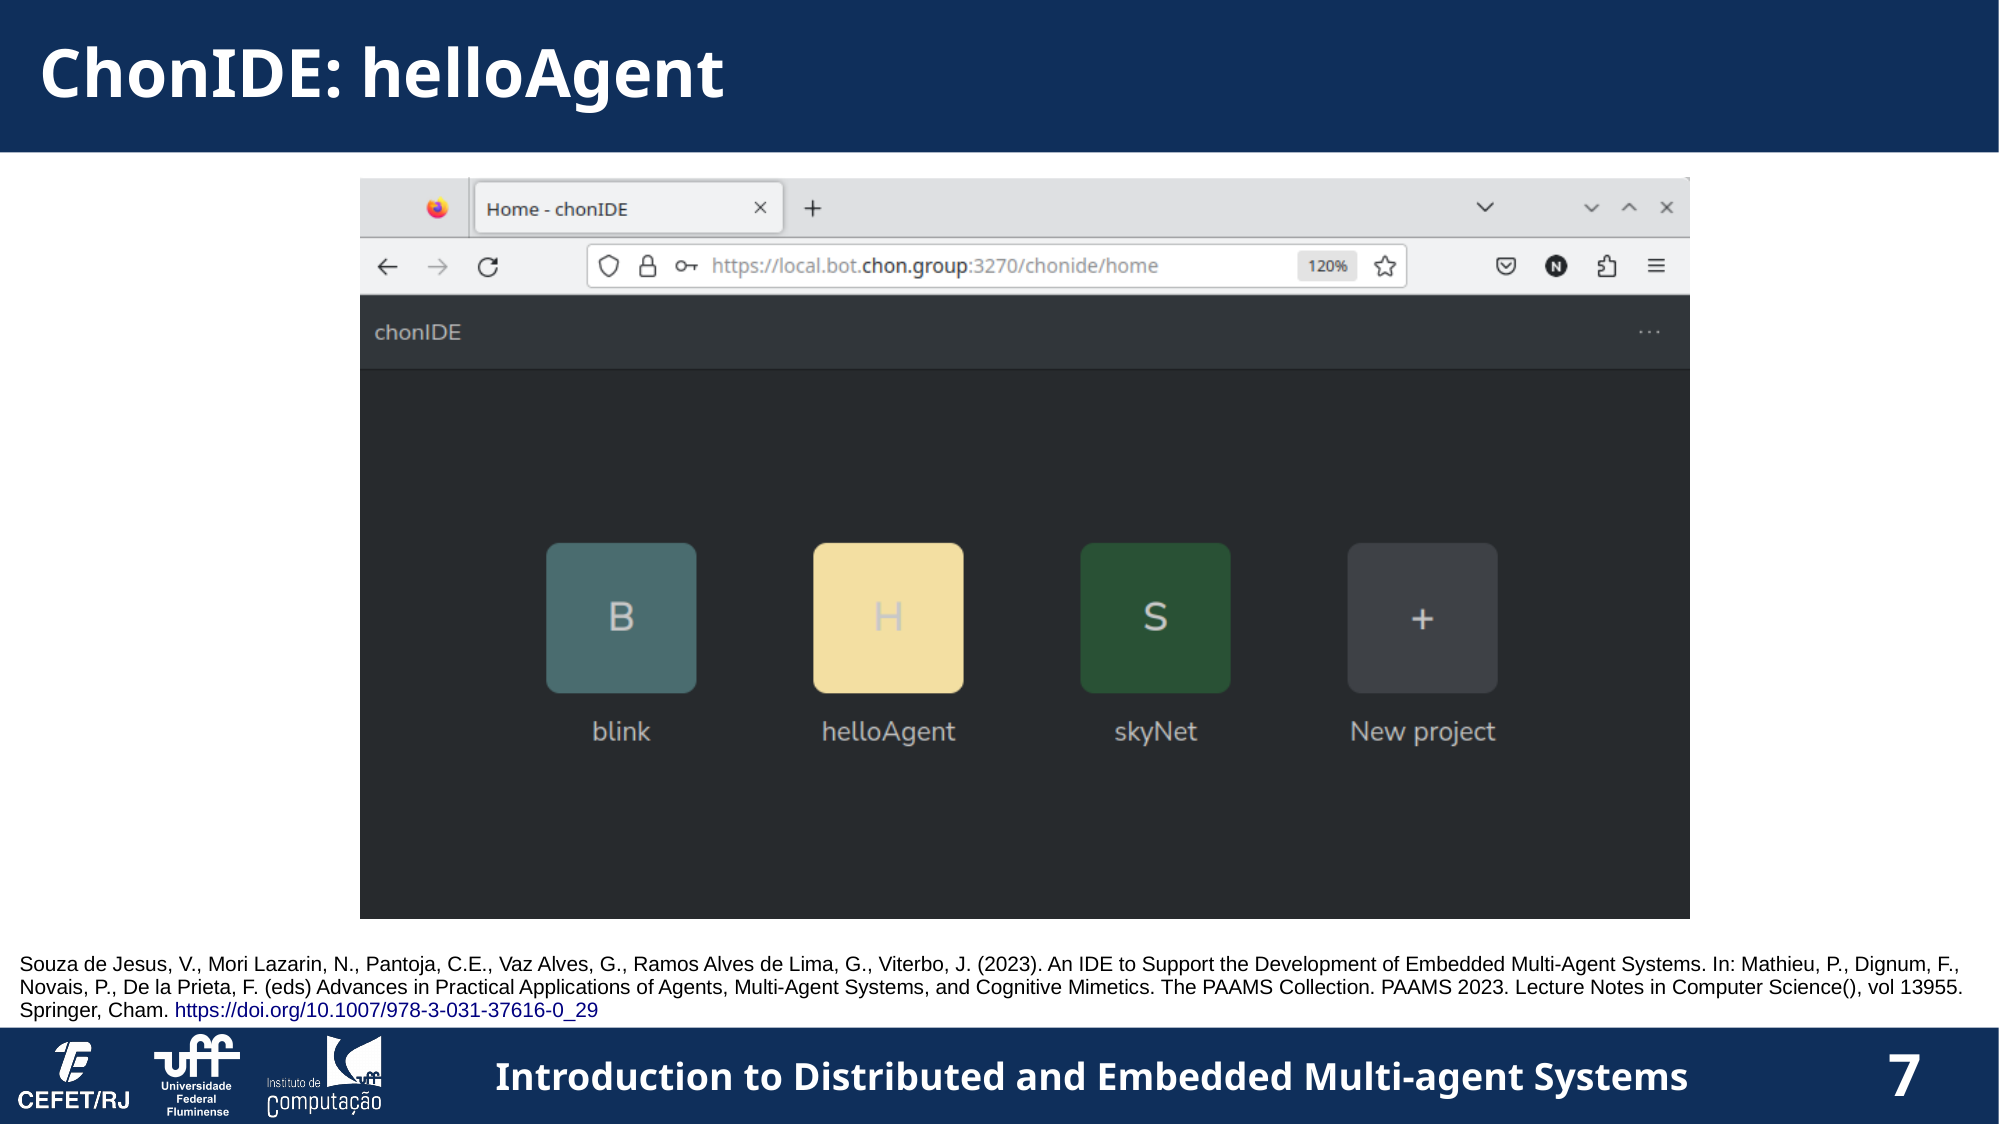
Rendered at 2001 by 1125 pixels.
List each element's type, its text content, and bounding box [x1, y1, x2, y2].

picture [18, 1030, 129, 1125]
text_box Souza de Jesus, V., Mori Lazarin, N., Pantoja, C.E., Vaz Alves, G., Ramos Alves de Lima, G., Viterbo, J. (2023). An IDE to Support the Development of Embedded Multi-Agent Systems. In: Mathieu, P., Dignum, F., Novais, P., De la Prieta, F. (eds) Advances in Practical Applications of Agents, Multi-Agent Systems, and Cognitive Mimetics. The PAAMS Collection. PAAMS 2023. Lecture Notes in Computer Science(), vol 13955. Springer, Cham. https://doi.org/10.1007/978-3-031-37616-0_29 [4, 944, 1979, 1030]
text_box ChonIDE: helloAgent [25, 23, 1998, 116]
picture [265, 1033, 383, 1118]
picture [153, 1033, 241, 1121]
picture [360, 177, 1690, 919]
